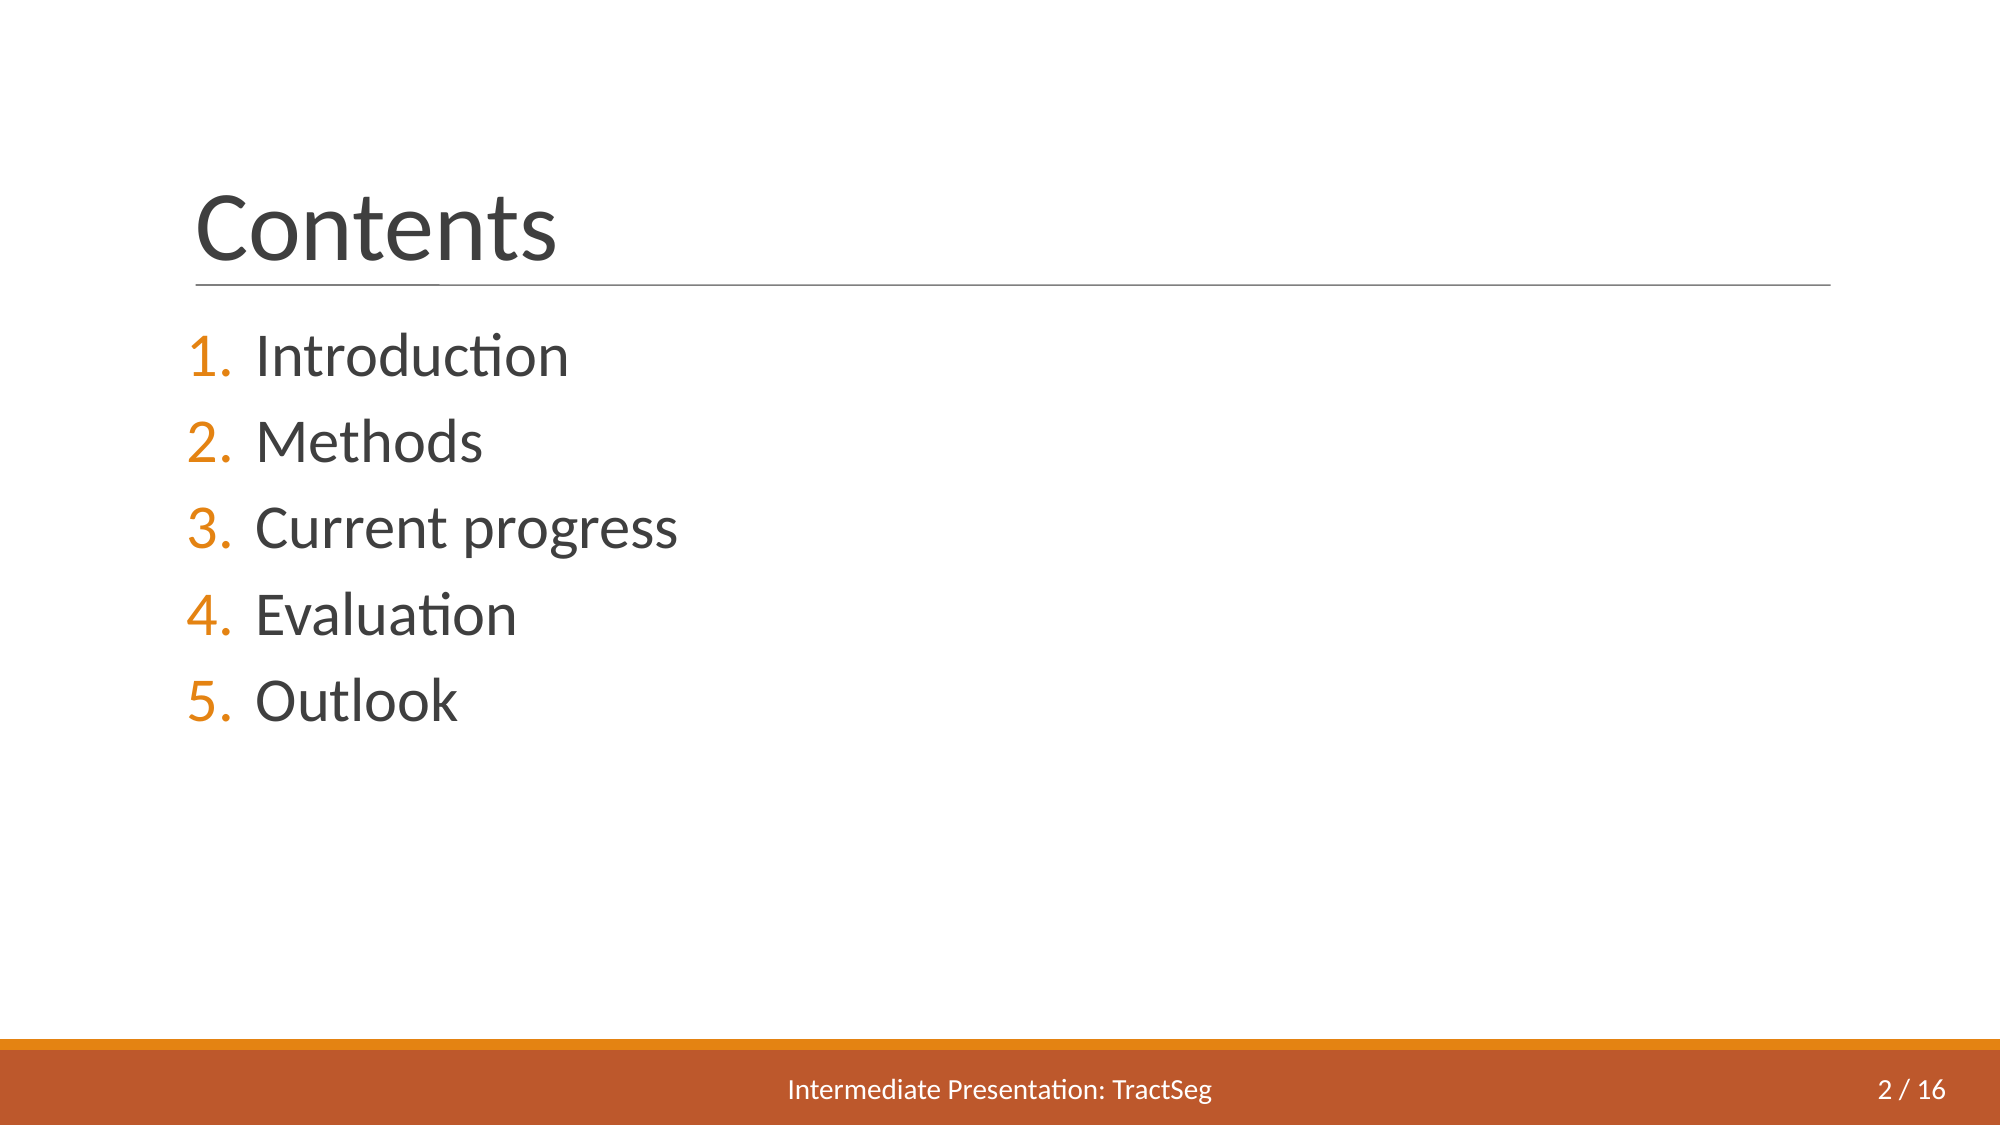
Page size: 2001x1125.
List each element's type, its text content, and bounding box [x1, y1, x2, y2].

slide_number 1 / 16 [1741, 753, 1962, 1125]
list Introduction Methods Current progress Evaluation Outlook [180, 302, 1830, 941]
title Contents [180, 47, 1830, 285]
slide_number Intermediate Presentation: TractSeg [552, 753, 1448, 1125]
